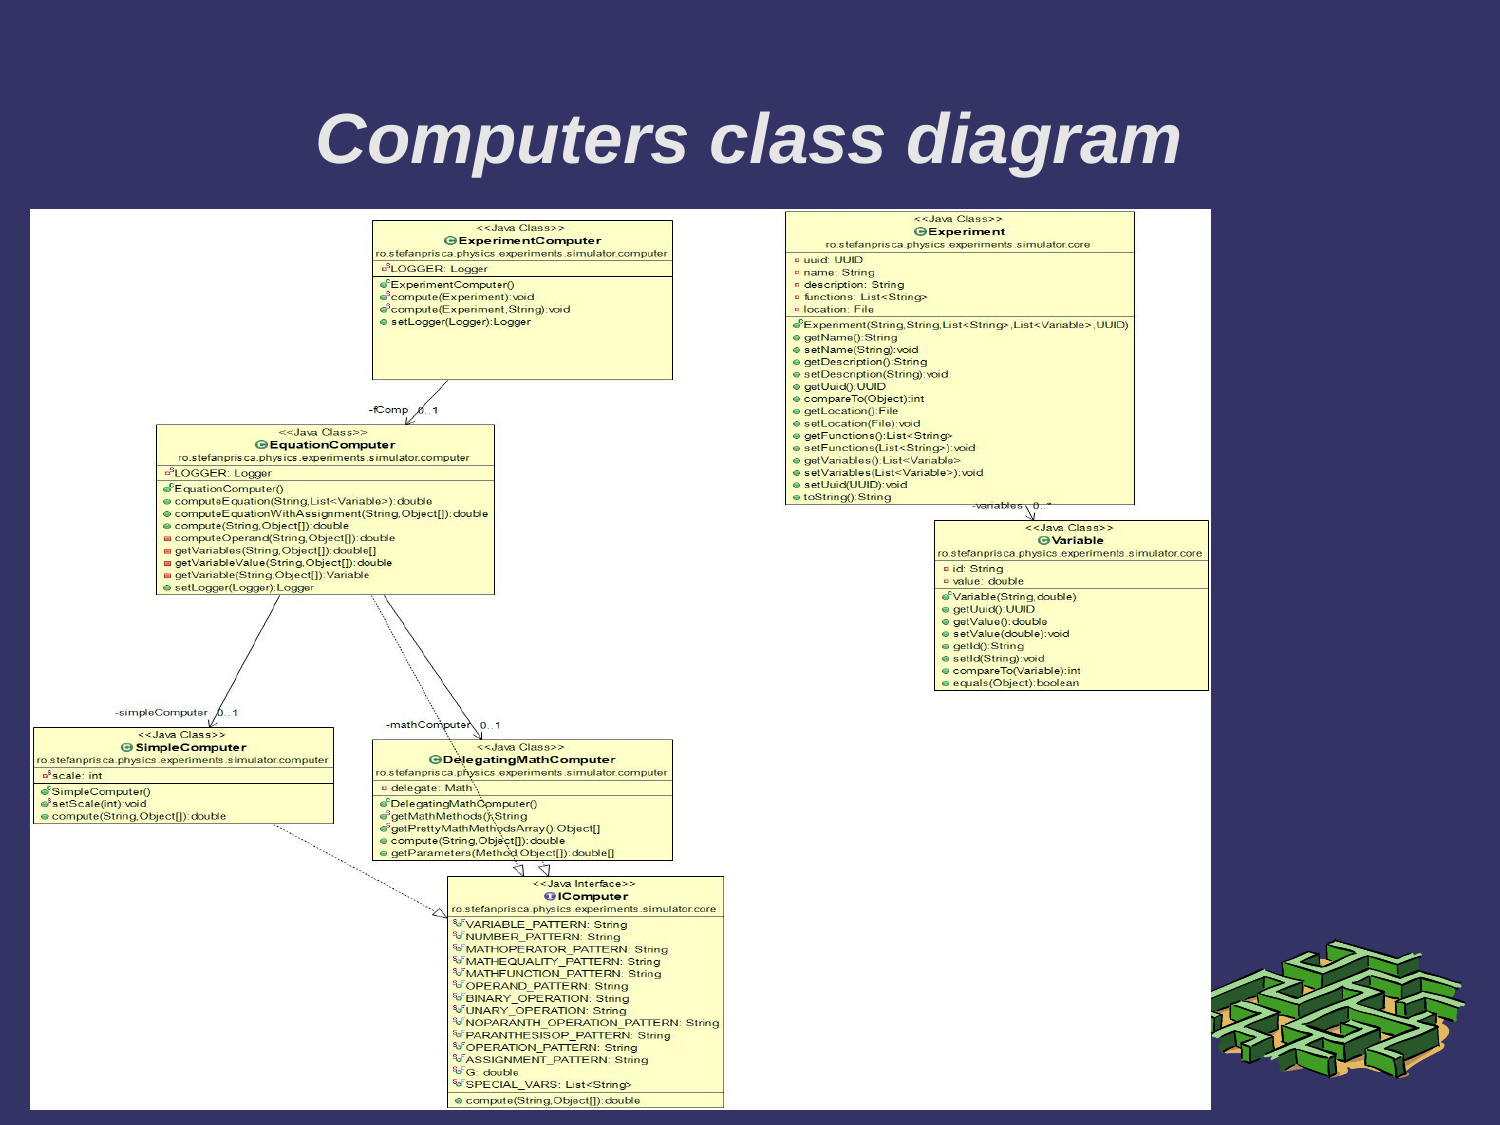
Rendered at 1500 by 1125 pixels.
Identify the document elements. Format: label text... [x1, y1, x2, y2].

picture [30, 209, 1211, 1111]
title Computers class diagram [75, 96, 1425, 182]
